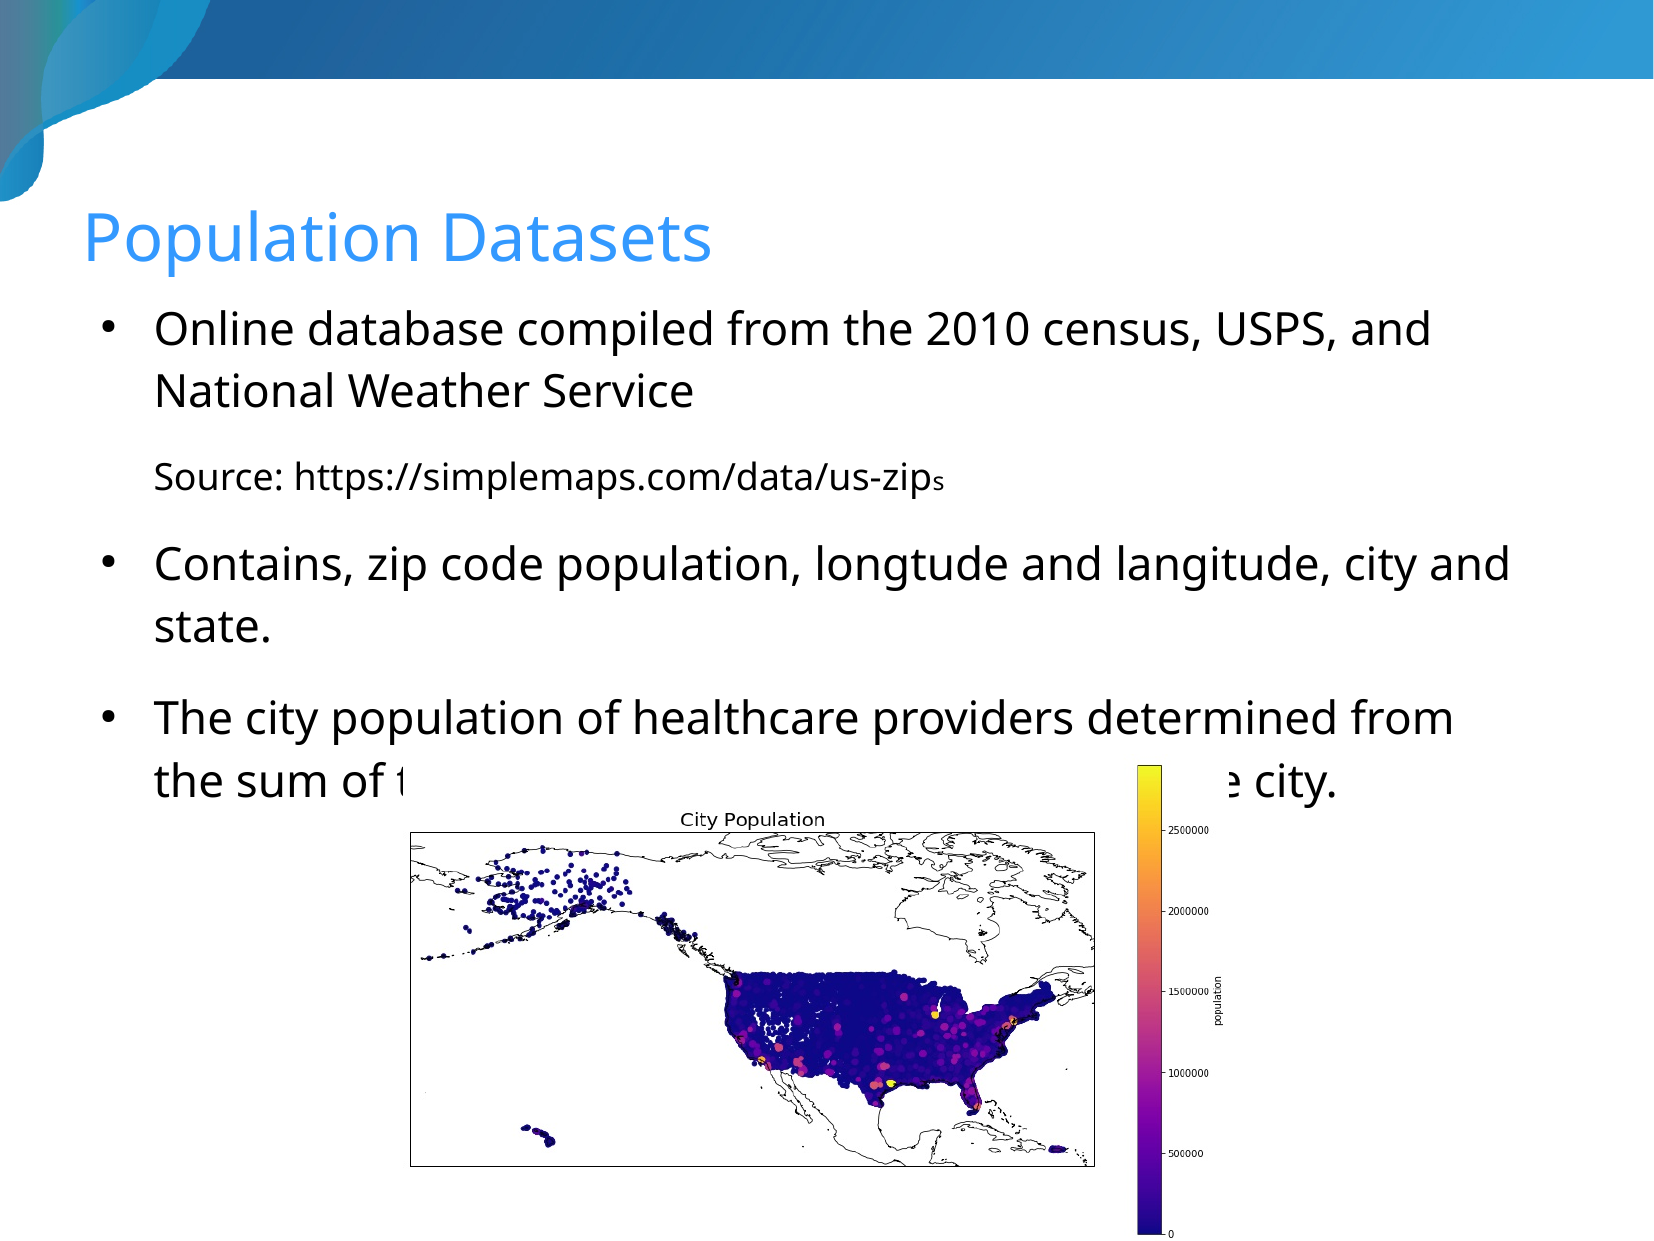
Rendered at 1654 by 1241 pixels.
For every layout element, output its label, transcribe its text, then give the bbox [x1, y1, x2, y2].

title Population Datasets [82, 132, 1571, 340]
list Online database compiled from the 2010 census, USPS, and National Weather Service Source: https://simplemaps.com/data/us-zips Contains, zip code population, longtude and langitude, city and state. The city population of healthcare providers determined from the sum of the population of zip codes in the same city. [82, 296, 1538, 1155]
picture [0, 0, 1654, 1241]
